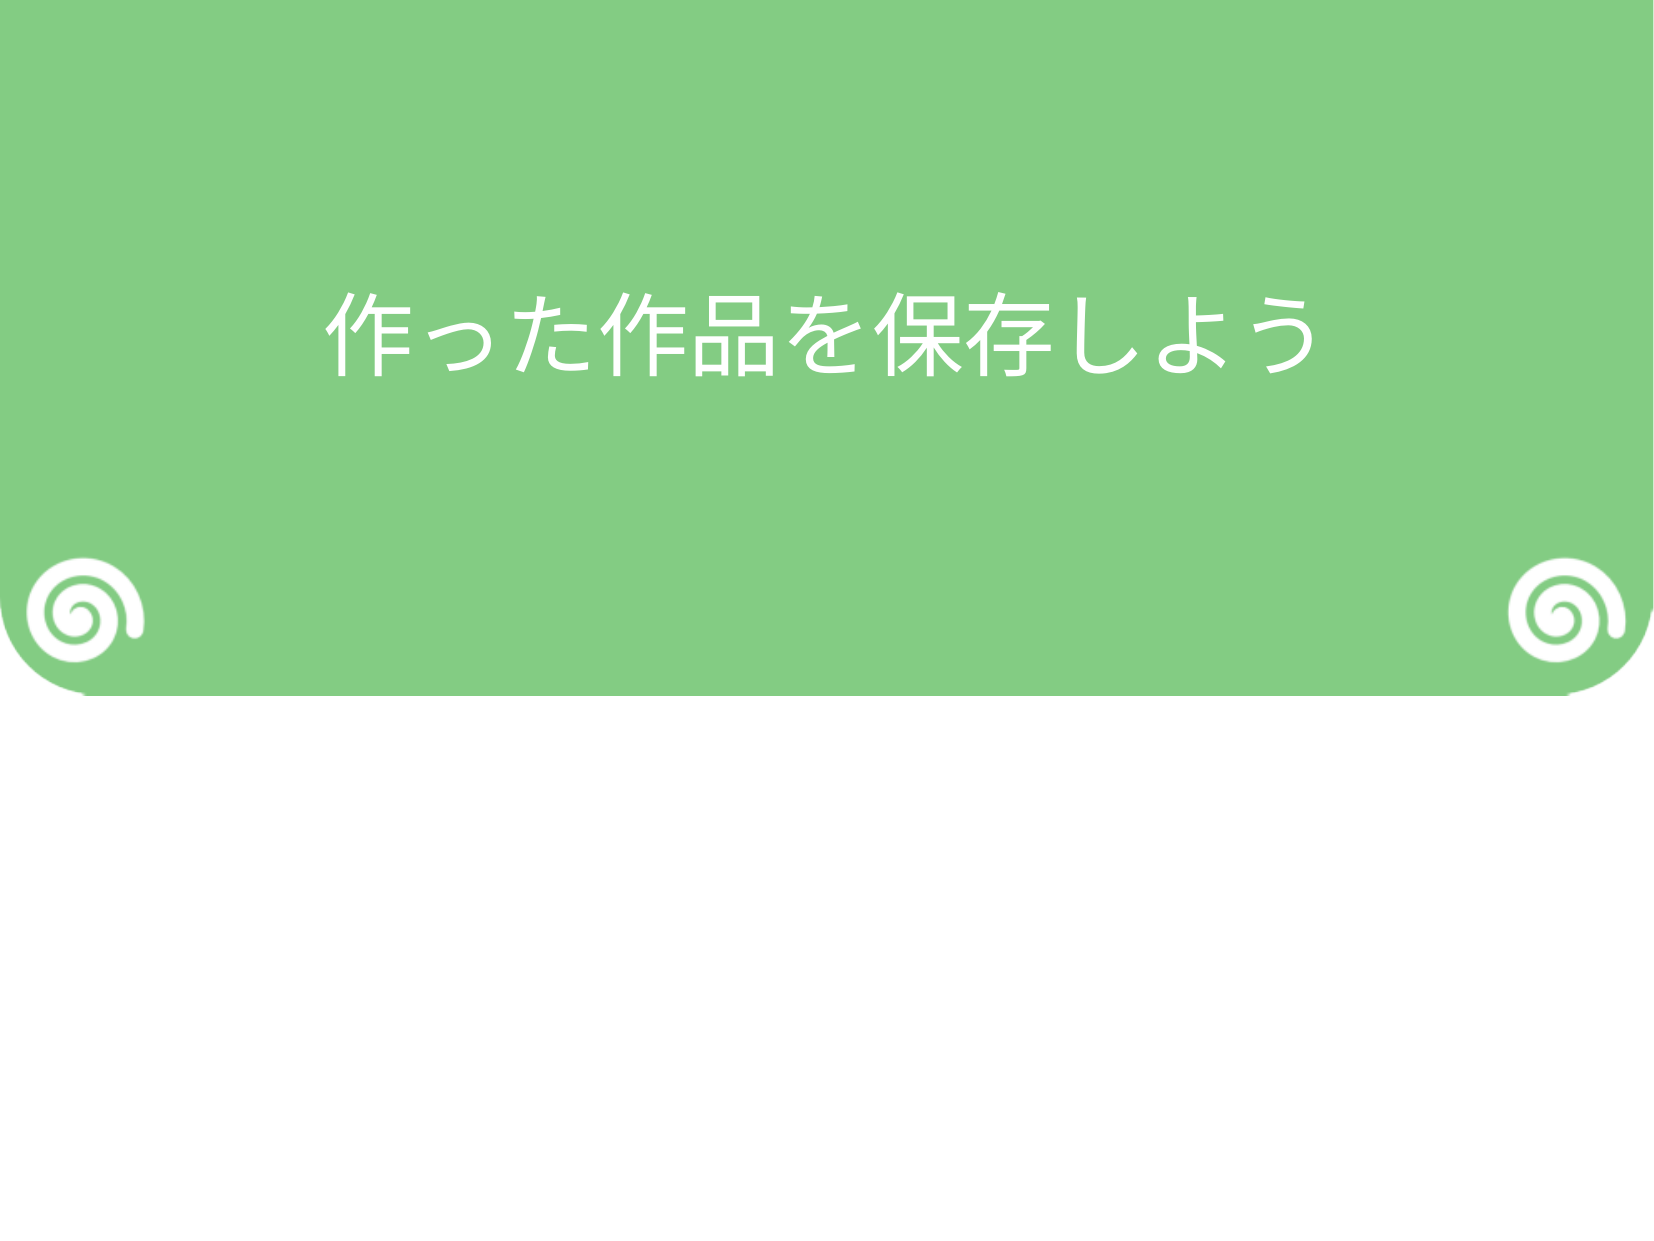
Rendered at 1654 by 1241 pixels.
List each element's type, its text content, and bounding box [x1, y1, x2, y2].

picture [0, 0, 1654, 696]
title 作った作品を保存しよう [82, 226, 1571, 434]
